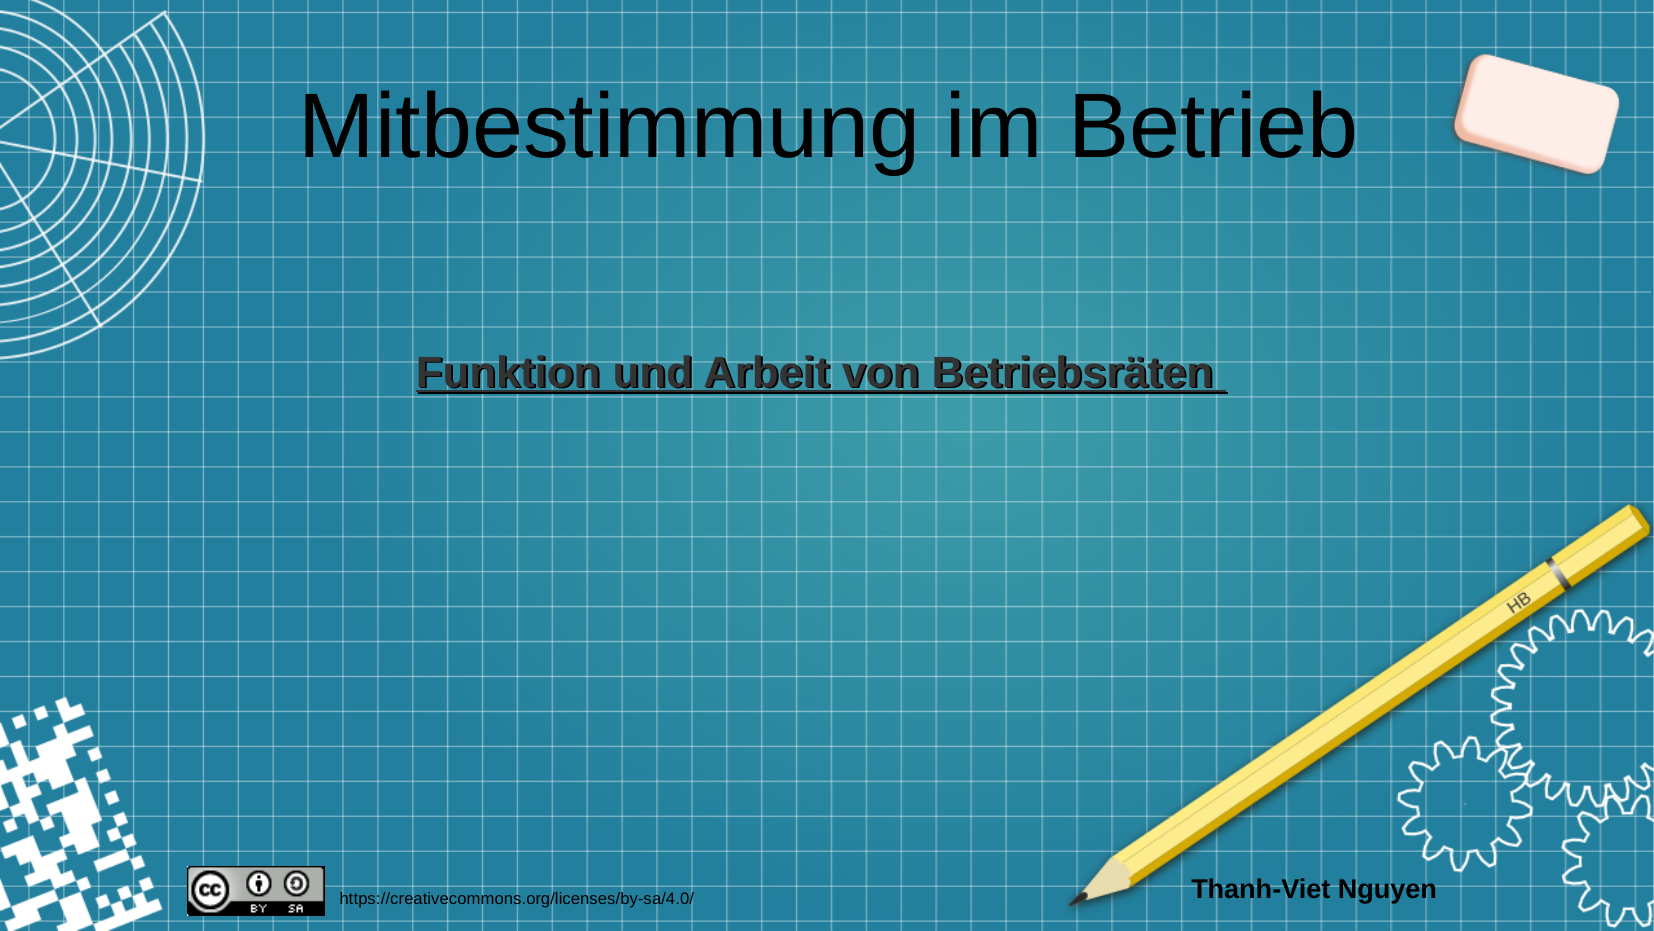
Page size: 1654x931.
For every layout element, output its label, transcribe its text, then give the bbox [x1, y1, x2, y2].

text_box Thanh-Viet Nguyen [974, 832, 1654, 931]
picture [0, 0, 1654, 931]
title Mitbestimmung im Betrieb [147, 59, 1512, 192]
subtitle Funktion und Arbeit von Betriebsräten [76, 301, 1565, 443]
text_box https://creativecommons.org/licenses/by-sa/4.0/ [324, 881, 710, 916]
